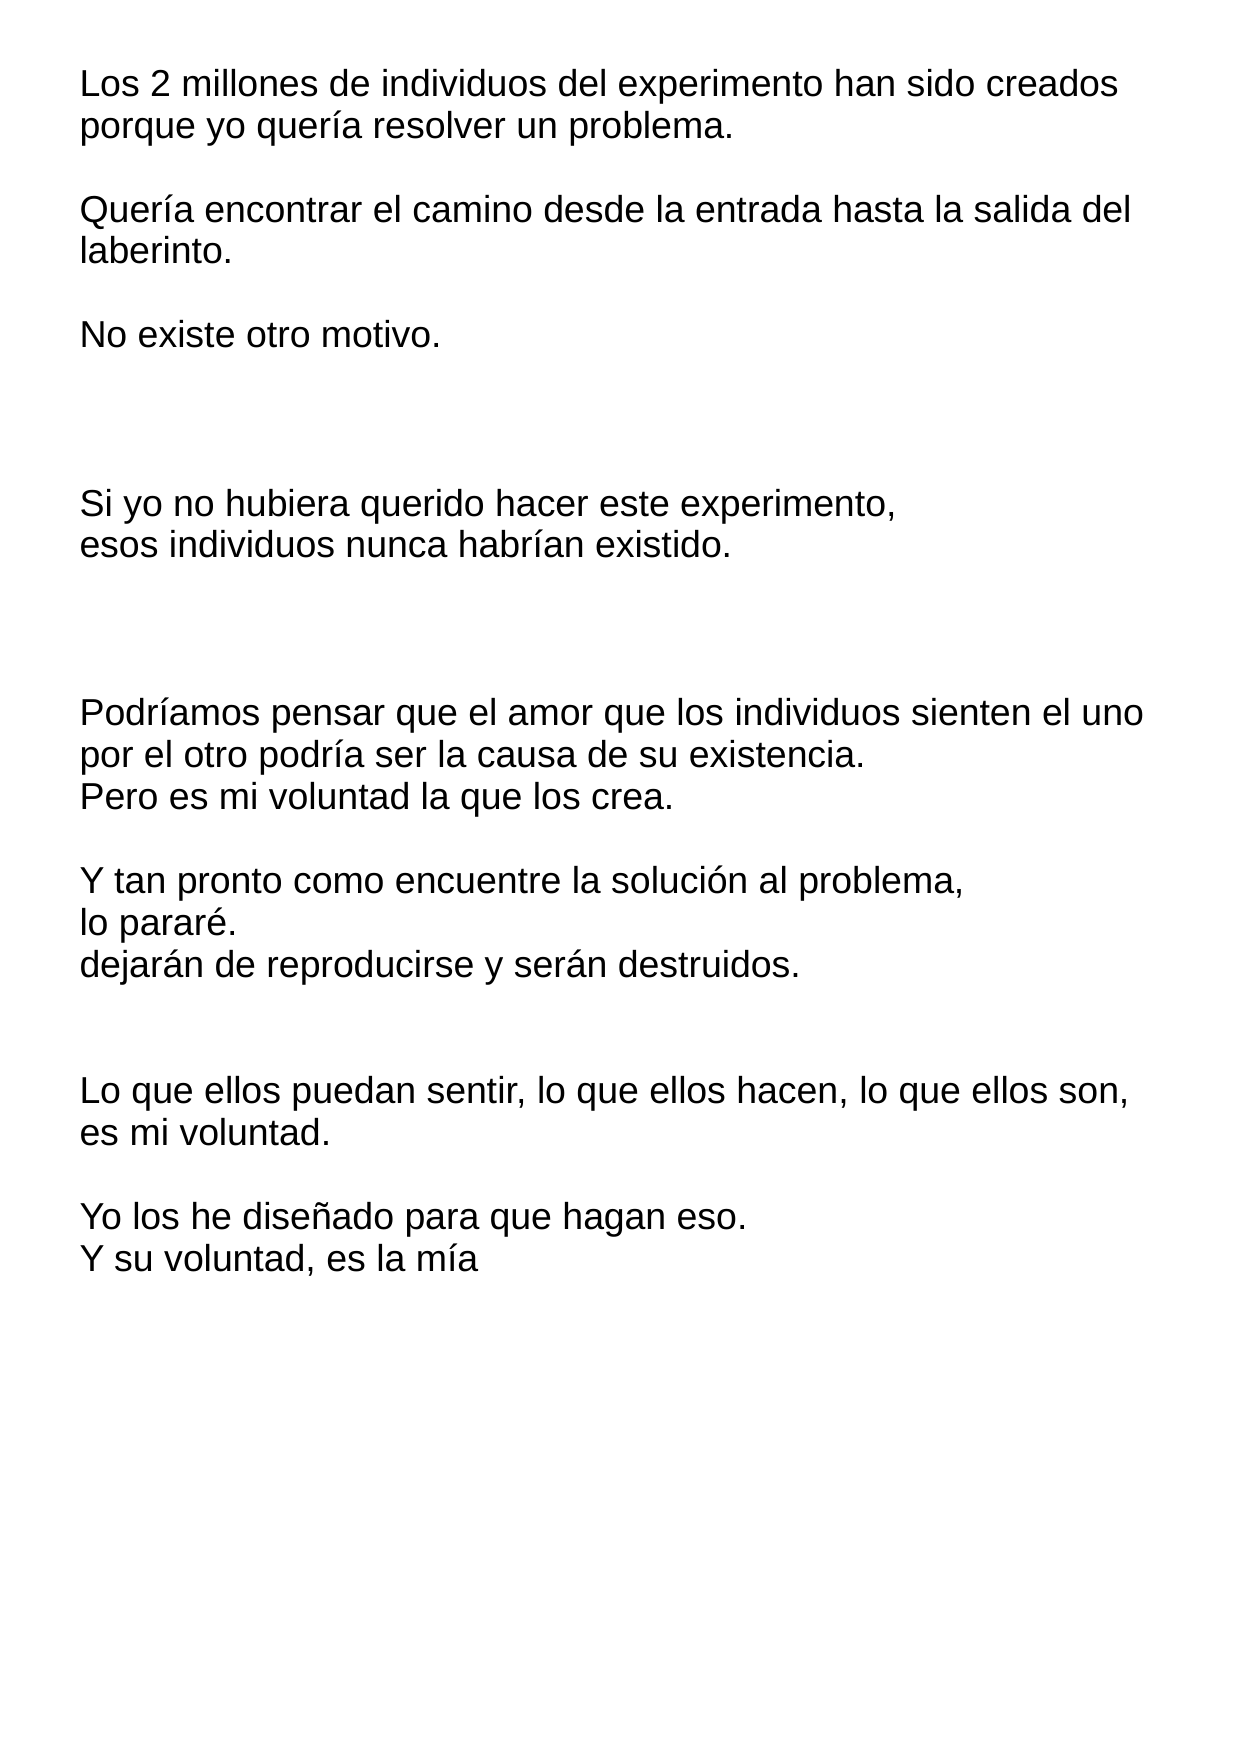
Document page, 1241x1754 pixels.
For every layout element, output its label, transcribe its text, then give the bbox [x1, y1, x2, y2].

text_box Los 2 millones de individuos del experimento han sido creados porque yo quería resolver un problema. Quería encontrar el camino desde la entrada hasta la salida del laberinto. No existe otro motivo. Si yo no hubiera querido hacer este experimento, esos individuos nunca habrían existido. Podríamos pensar que el amor que los individuos sienten el uno por el otro podría ser la causa de su existencia. Pero es mi voluntad la que los crea. Y tan pronto como encuentre la solución al problema, lo pararé. dejarán de reproducirse y serán destruidos. Lo que ellos puedan sentir, lo que ellos hacen, lo que ellos son, es mi voluntad. Yo los he diseñado para que hagan eso. Y su voluntad, es la mía [64, 54, 1182, 1750]
